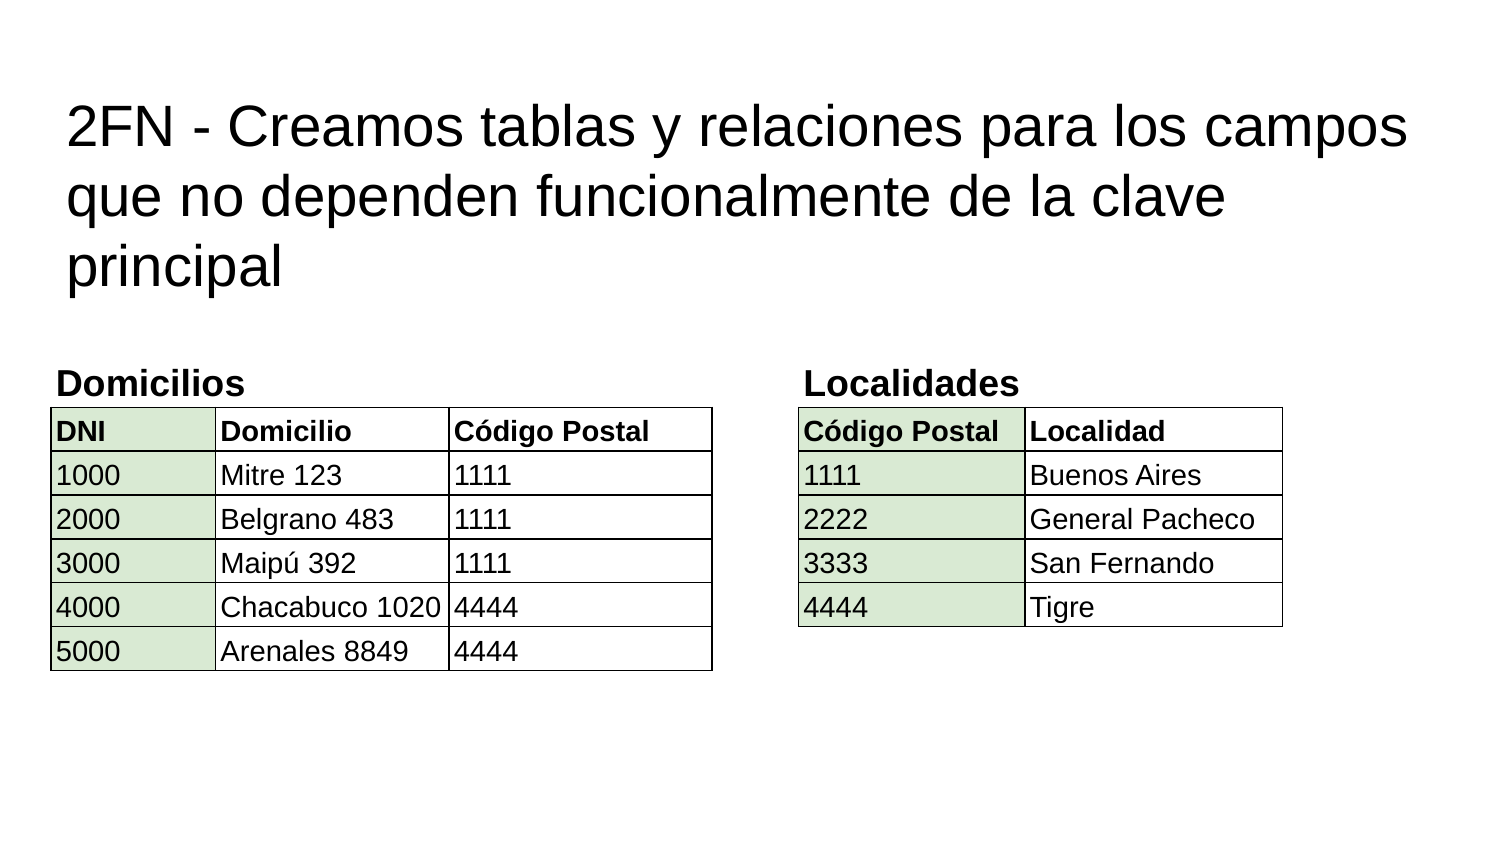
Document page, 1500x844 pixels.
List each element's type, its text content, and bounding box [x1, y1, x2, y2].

table_header Domicilios [51, 353, 712, 407]
table_cell Código Postal [450, 408, 711, 450]
table_cell 4444 [799, 583, 1024, 626]
table_cell 1111 [799, 452, 1024, 494]
table_cell Belgrano 483 [216, 496, 448, 538]
title 2FN - Creamos tablas y relaciones para los campos que no dependen funcionalmente de la clave principal [51, 72, 1449, 167]
table_cell 2000 [52, 496, 215, 538]
table_cell Tigre [1026, 583, 1282, 626]
table_cell Domicilio [216, 408, 448, 450]
table_cell 3000 [52, 540, 215, 582]
table_cell 2222 [799, 496, 1024, 538]
table_cell 1111 [450, 496, 711, 538]
table_cell DNI [52, 408, 215, 450]
table_cell Buenos Aires [1026, 452, 1282, 494]
table_cell 5000 [52, 627, 215, 670]
table_cell Chacabuco 1020 [216, 583, 448, 626]
table_cell San Fernando [1026, 540, 1282, 582]
table_cell 4444 [450, 583, 711, 626]
table_cell 1000 [52, 452, 215, 494]
table_cell Maipú 392 [216, 540, 448, 582]
table_cell 1111 [450, 452, 711, 494]
table_cell 1111 [450, 540, 711, 582]
table_header Localidades [799, 353, 1283, 407]
table_cell Arenales 8849 [216, 627, 448, 670]
table_cell Código Postal [799, 408, 1024, 450]
table_cell 3333 [799, 540, 1024, 582]
table_cell 4000 [52, 583, 215, 626]
table_cell Localidad [1026, 408, 1282, 450]
table_cell 4444 [450, 627, 711, 670]
table_cell General Pacheco [1026, 496, 1282, 538]
table_cell Mitre 123 [216, 452, 448, 494]
